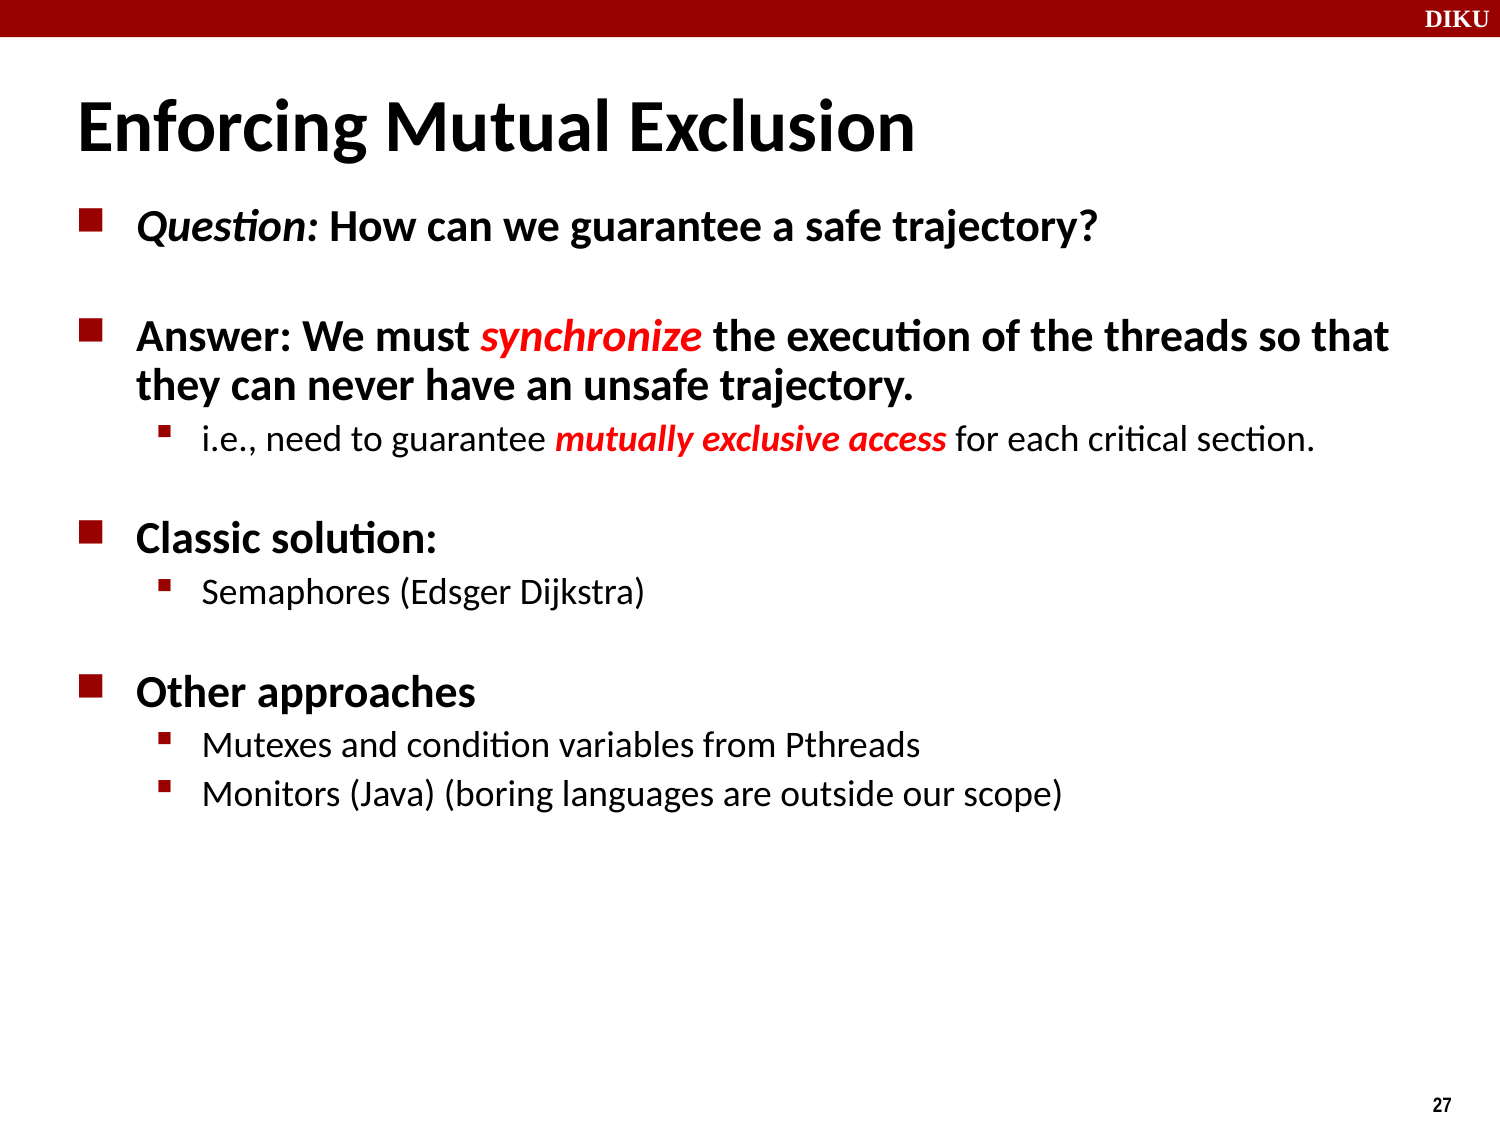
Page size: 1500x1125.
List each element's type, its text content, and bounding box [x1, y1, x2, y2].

text_box Enforcing Mutual Exclusion [62, 75, 1336, 169]
text_box Question: How can we guarantee a safe trajectory? Answer: We must synchronize the execution of the threads so that they can never have an unsafe trajectory. i.e., need to guarantee mutually exclusive access for each critical section. Classic solution: Semaphores (Edsger Dijkstra) Other approaches Mutexes and condition variables from Pthreads Monitors (Java) (boring languages are outside our scope) [65, 196, 1450, 1013]
